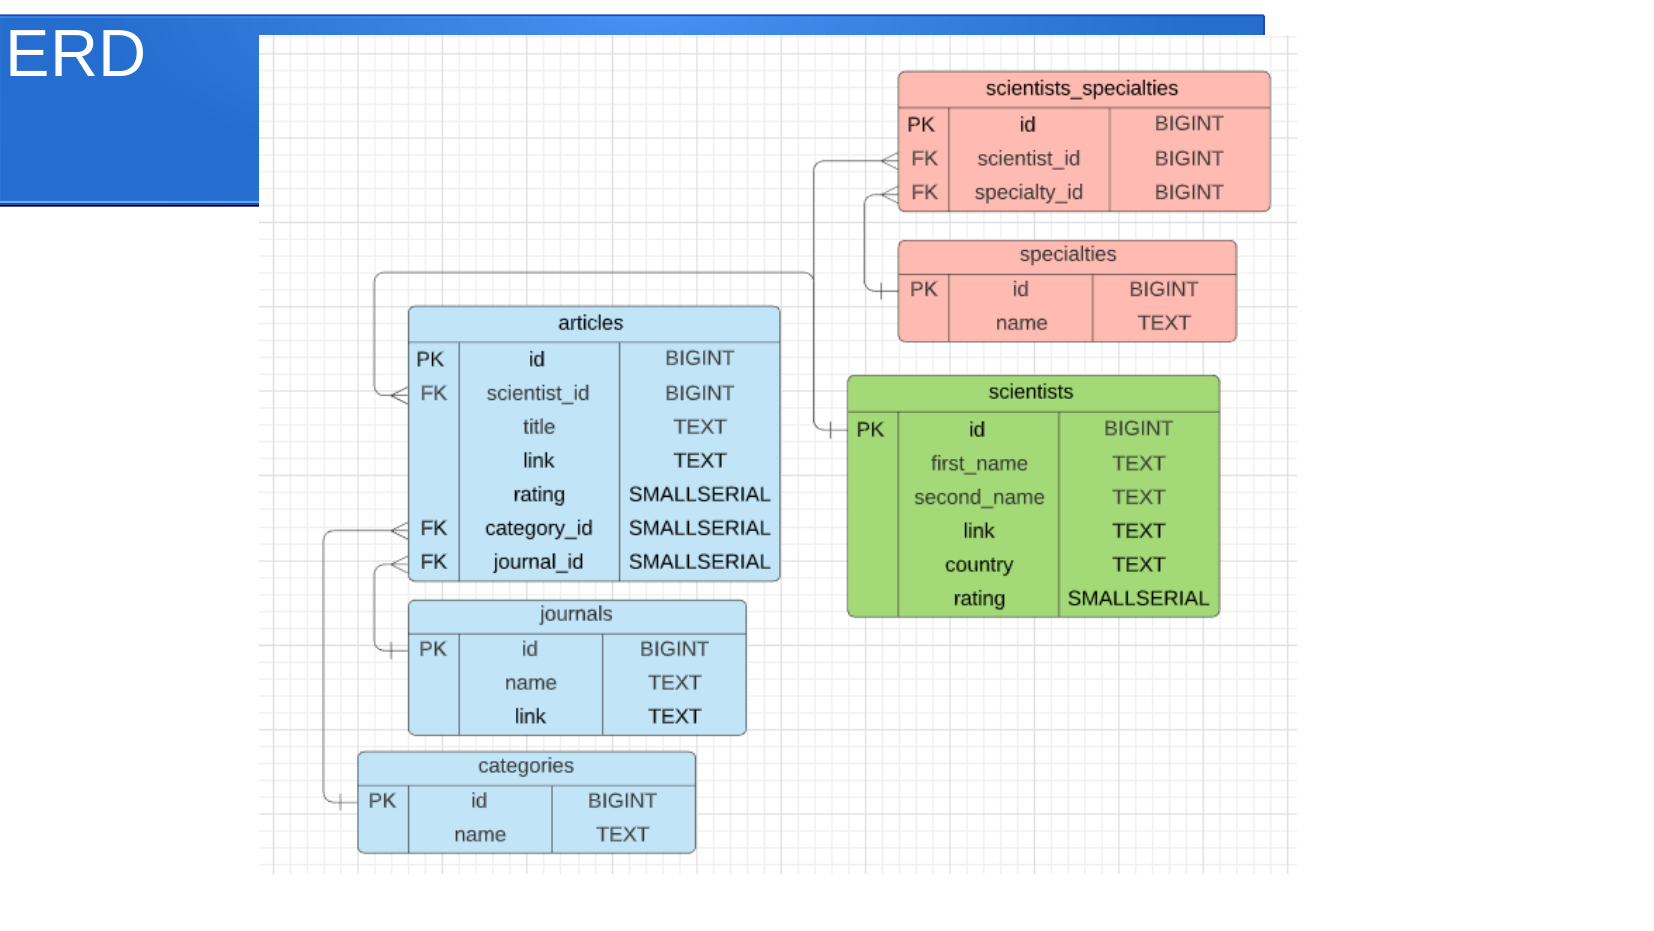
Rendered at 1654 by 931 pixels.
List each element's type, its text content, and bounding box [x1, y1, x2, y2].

picture [259, 35, 1297, 875]
title ERD [5, 0, 1158, 130]
